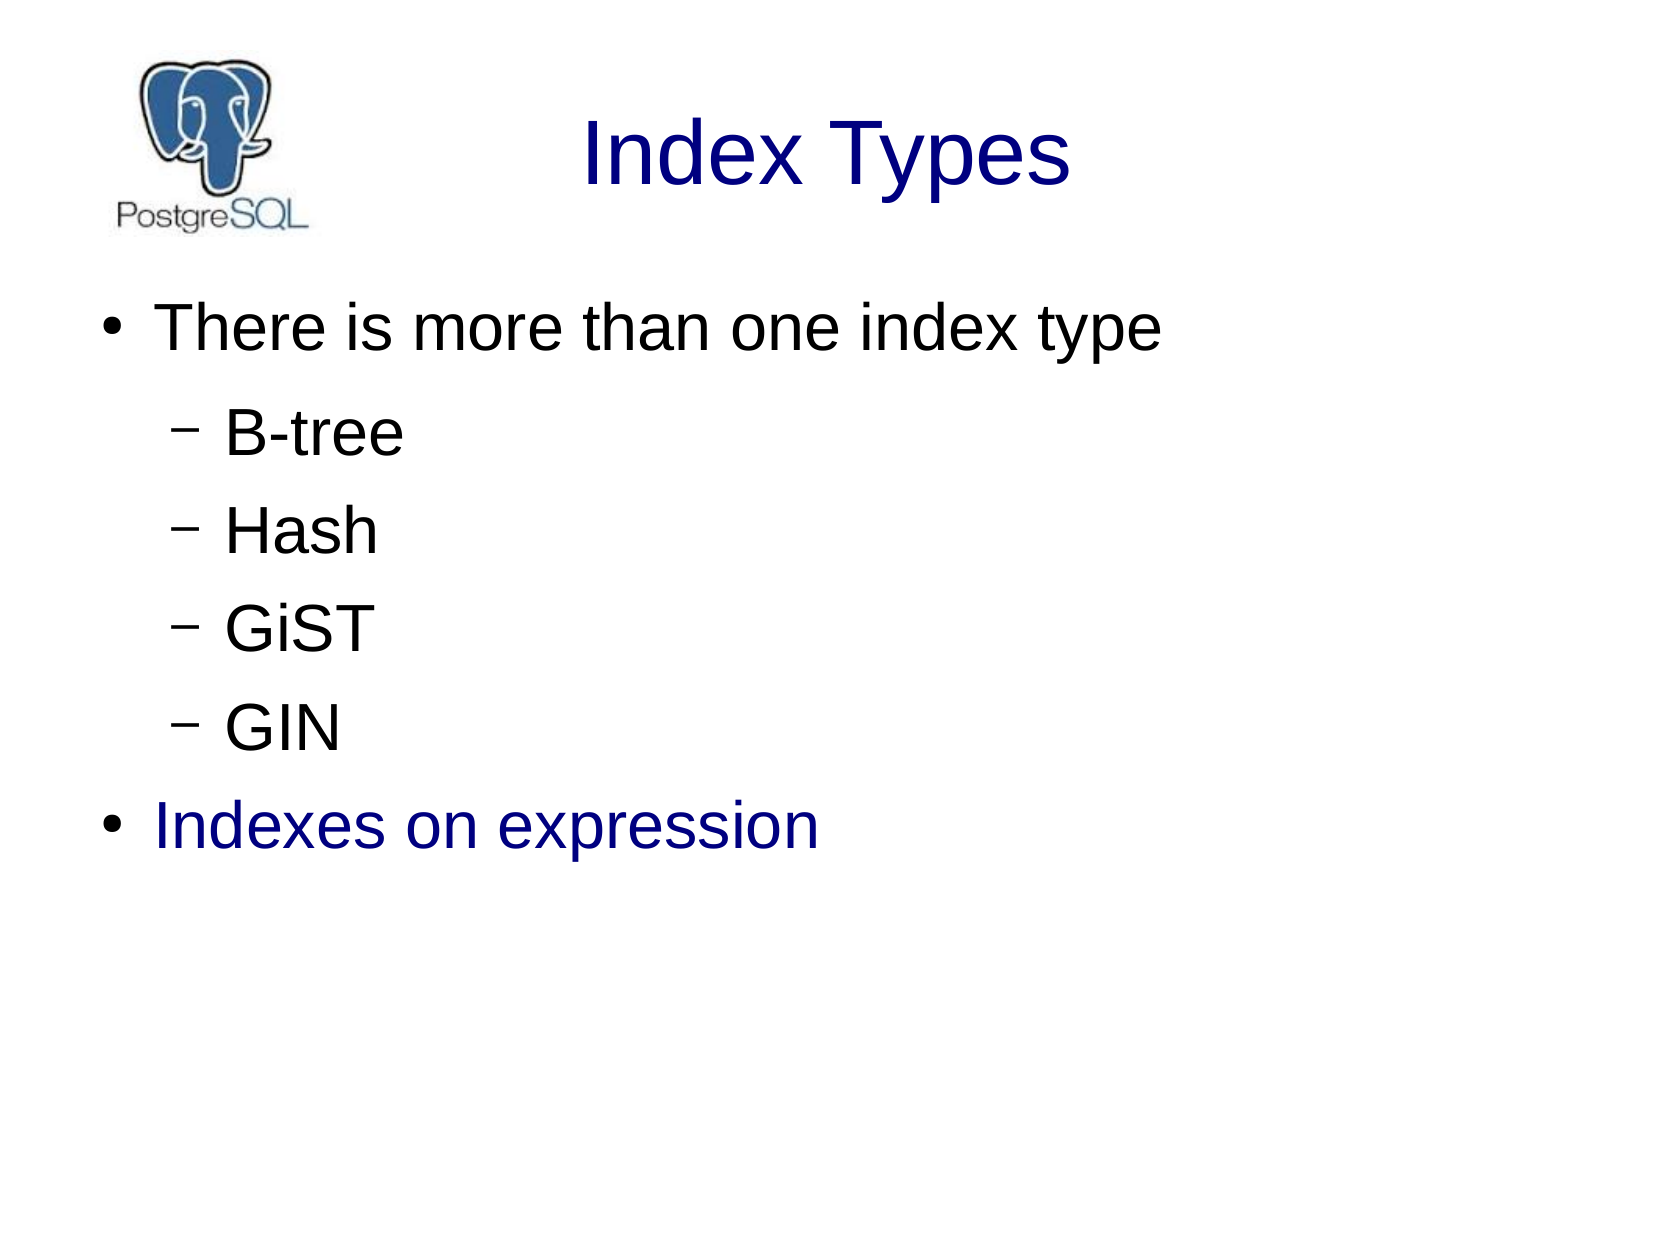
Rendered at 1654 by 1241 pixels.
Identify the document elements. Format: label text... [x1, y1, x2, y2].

picture [59, 50, 356, 237]
list There is more than one index type B-tree Hash GiST GIN Indexes on expression [82, 290, 1538, 1010]
title Index Types [82, 49, 1571, 257]
